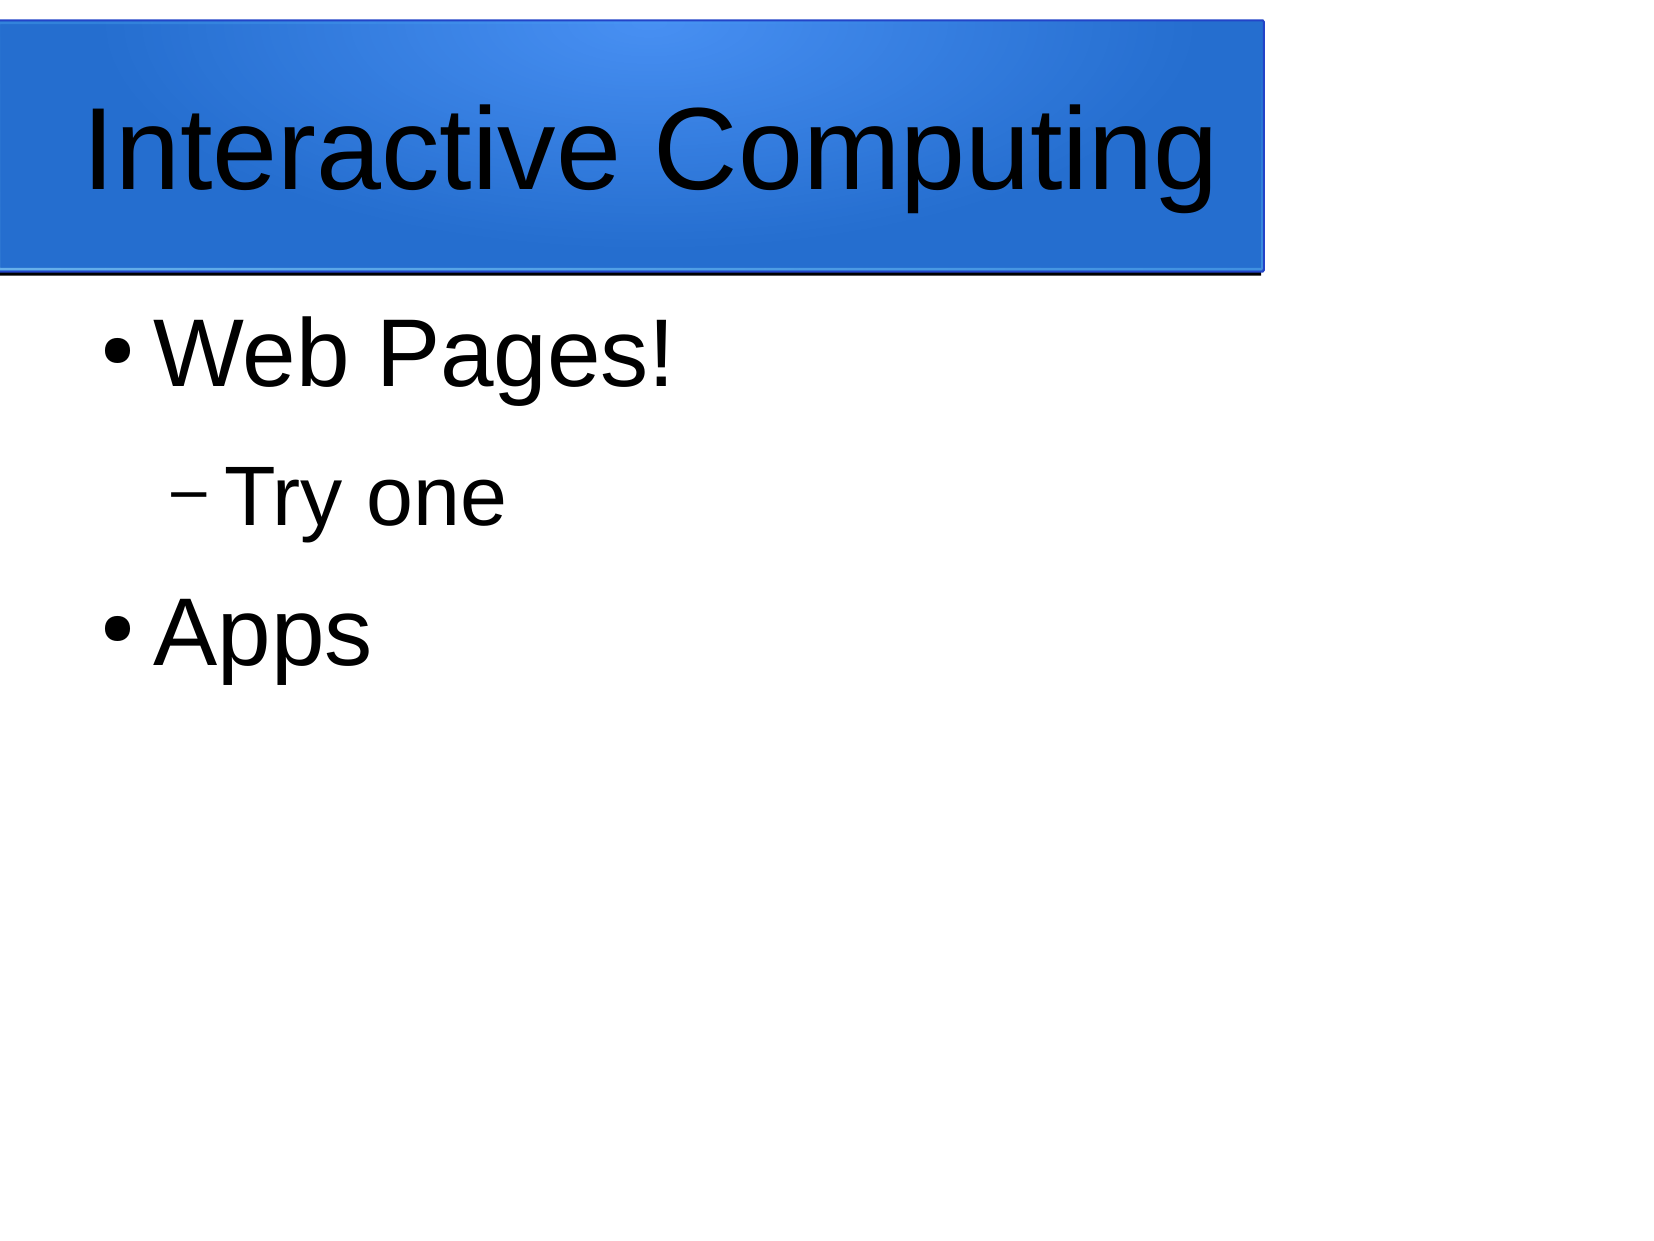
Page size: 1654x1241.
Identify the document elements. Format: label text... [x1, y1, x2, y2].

list Web Pages! Try one Apps [82, 299, 1571, 1019]
title Interactive Computing [82, 47, 1235, 252]
